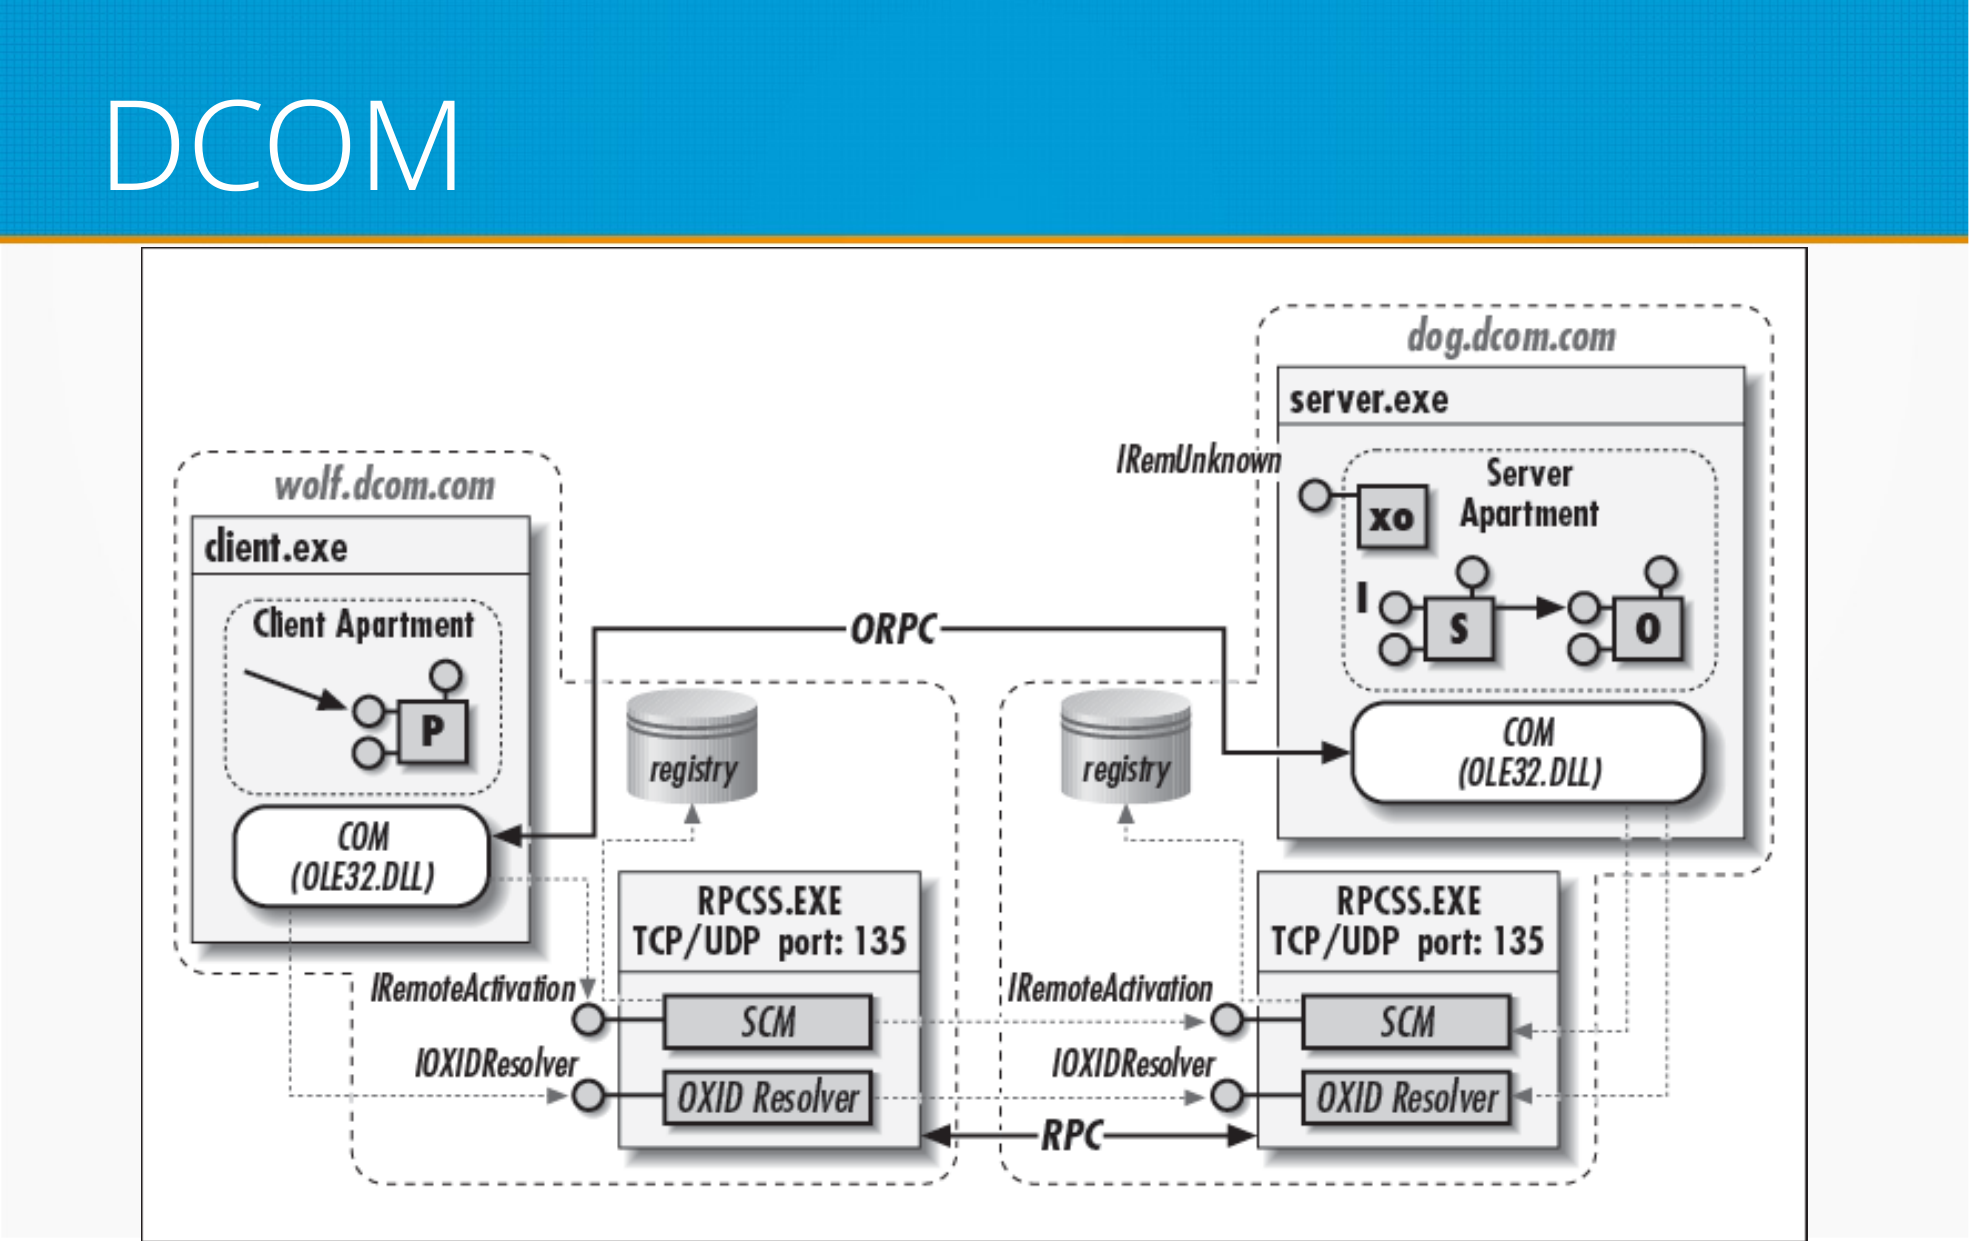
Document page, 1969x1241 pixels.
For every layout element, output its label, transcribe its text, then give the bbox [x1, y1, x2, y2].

title DCOM [98, 19, 1870, 227]
picture [0, 233, 1969, 1241]
